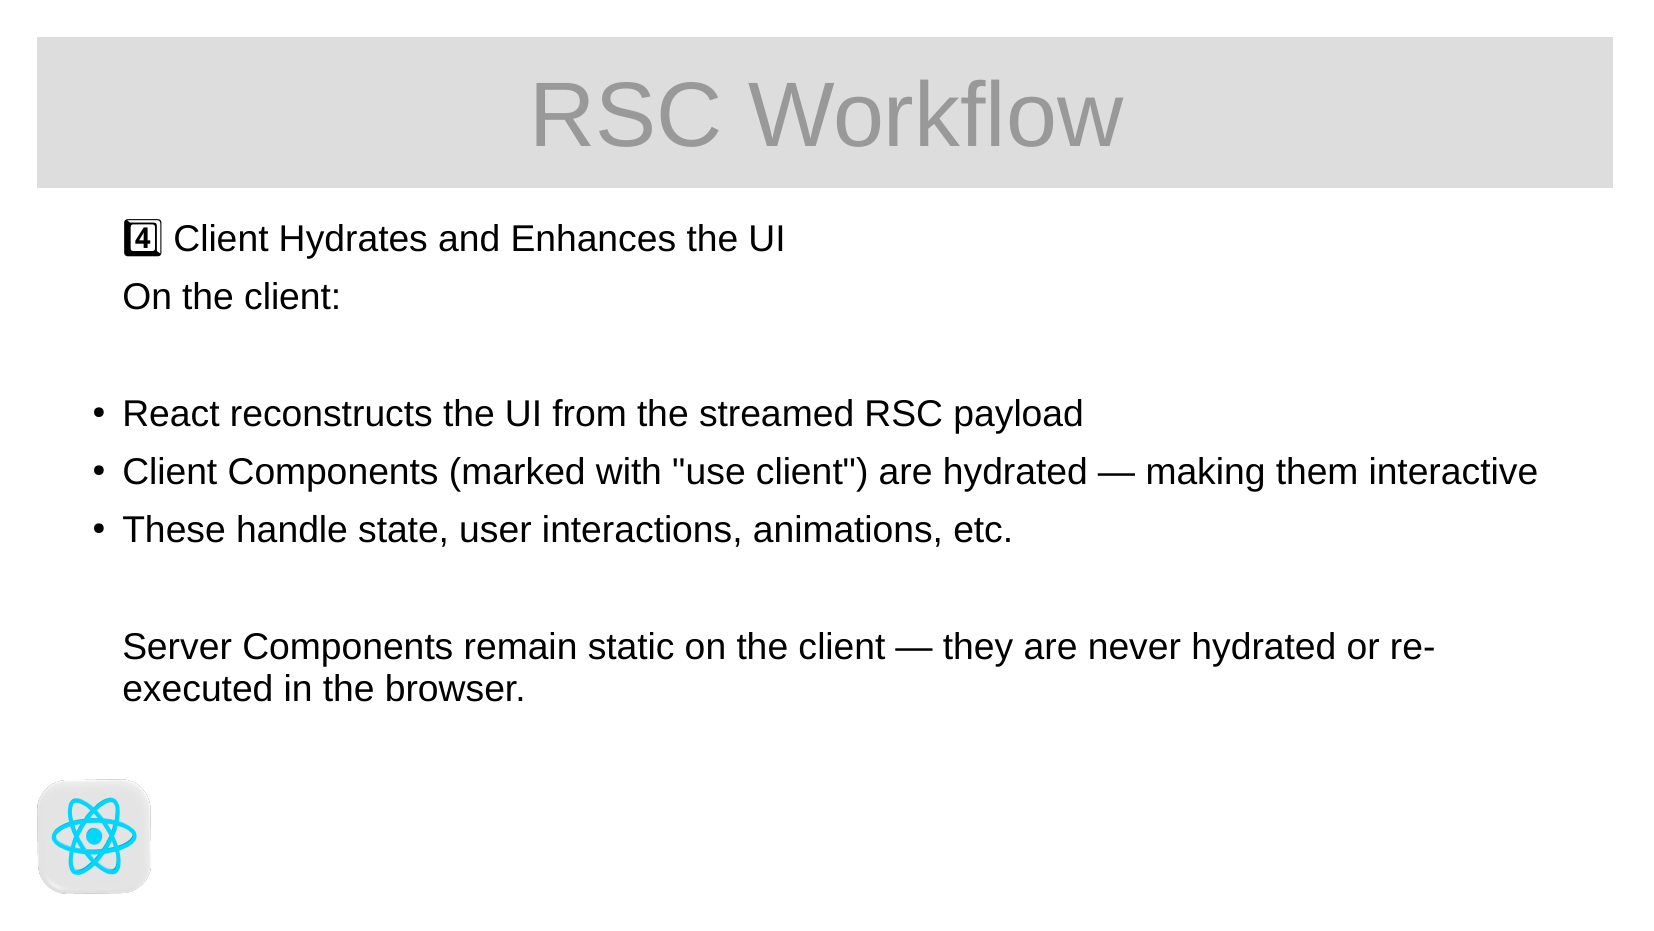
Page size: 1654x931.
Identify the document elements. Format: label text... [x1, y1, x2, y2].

title RSC Workflow [82, 37, 1571, 193]
text_box [1571, 37, 1613, 188]
text_box [37, 37, 82, 188]
picture [0, 742, 188, 931]
list 4️⃣ Client Hydrates and Enhances the UI On the client: React reconstructs the UI from the streamed RSC payload Client Components (marked with "use client") are hydrated — making them interactive These handle state, user interactions, animations, etc. Server Components remain static on the client — they are never hydrated or re-executed in the browser. [82, 217, 1571, 758]
